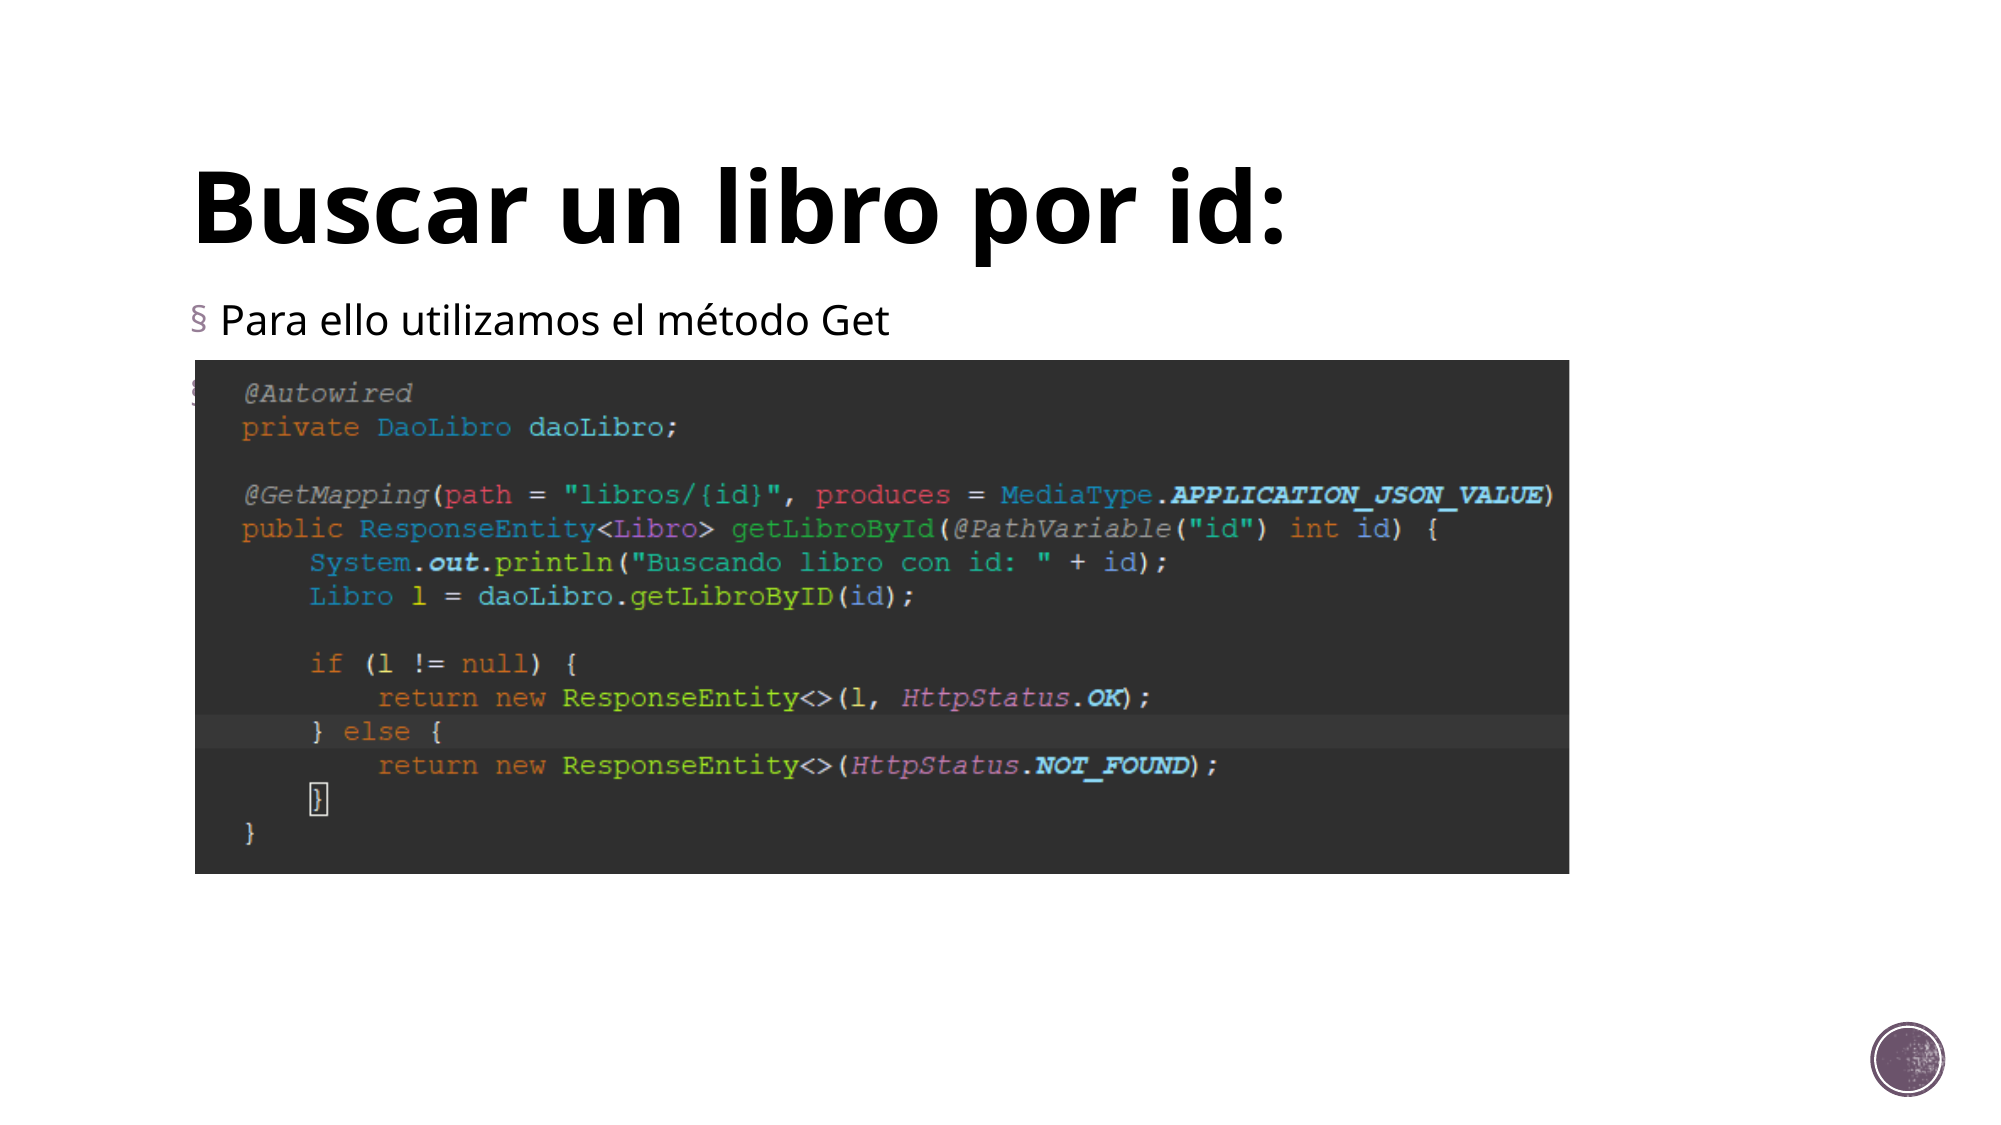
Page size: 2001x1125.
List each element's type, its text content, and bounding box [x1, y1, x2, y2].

title Buscar un libro por id: [175, 79, 1826, 344]
picture [195, 360, 1570, 874]
list Para ello utilizamos el método Get [174, 291, 1825, 956]
